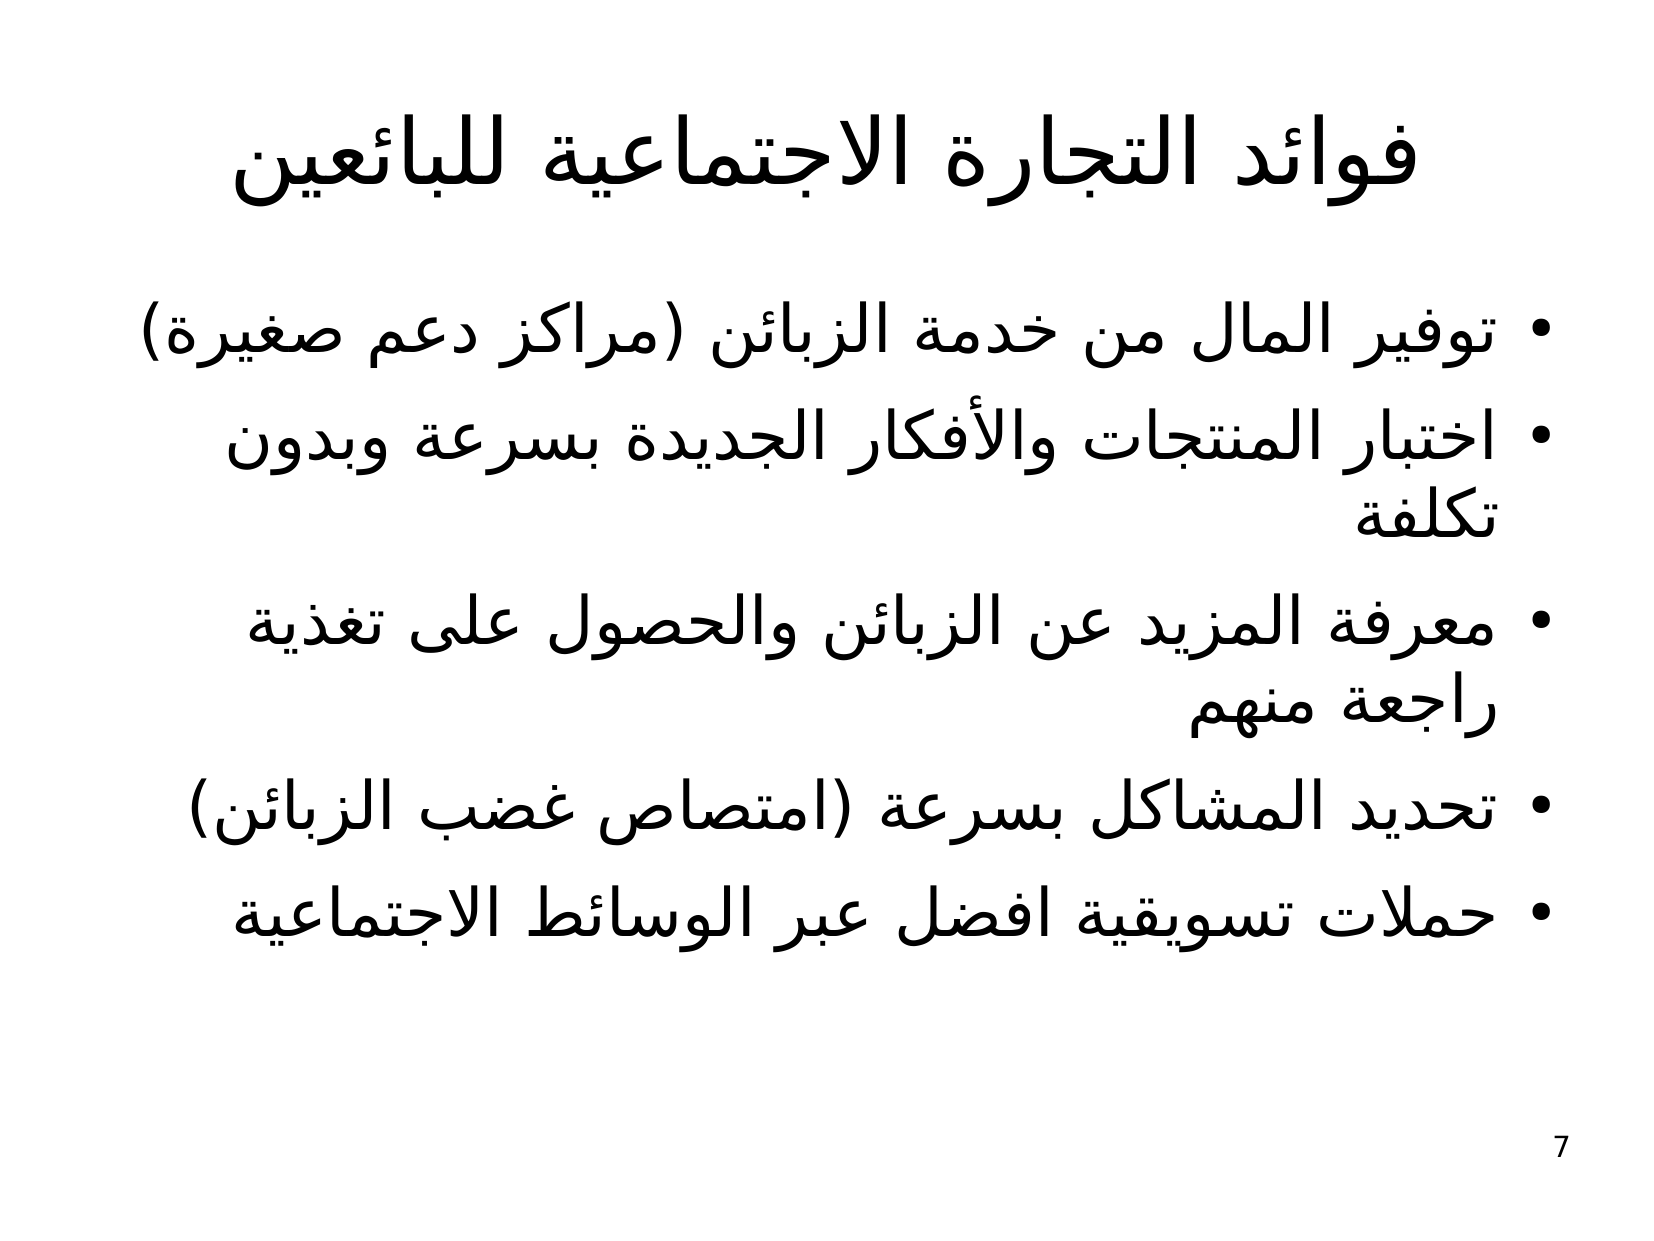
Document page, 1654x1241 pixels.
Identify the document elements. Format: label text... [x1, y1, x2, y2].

list توفير المال من خدمة الزبائن (مراكز دعم صغيرة) اختبار المنتجات والأفكار الجديدة بسرعة وبدون تكلفة معرفة المزيد عن الزبائن والحصول على تغذية راجعة منهم تحديد المشاكل بسرعة (امتصاص غضب الزبائن) حملات تسويقية افضل عبر الوسائط الاجتماعية [82, 290, 1571, 1123]
title فوائد التجارة الاجتماعية للبائعين [82, 49, 1571, 257]
